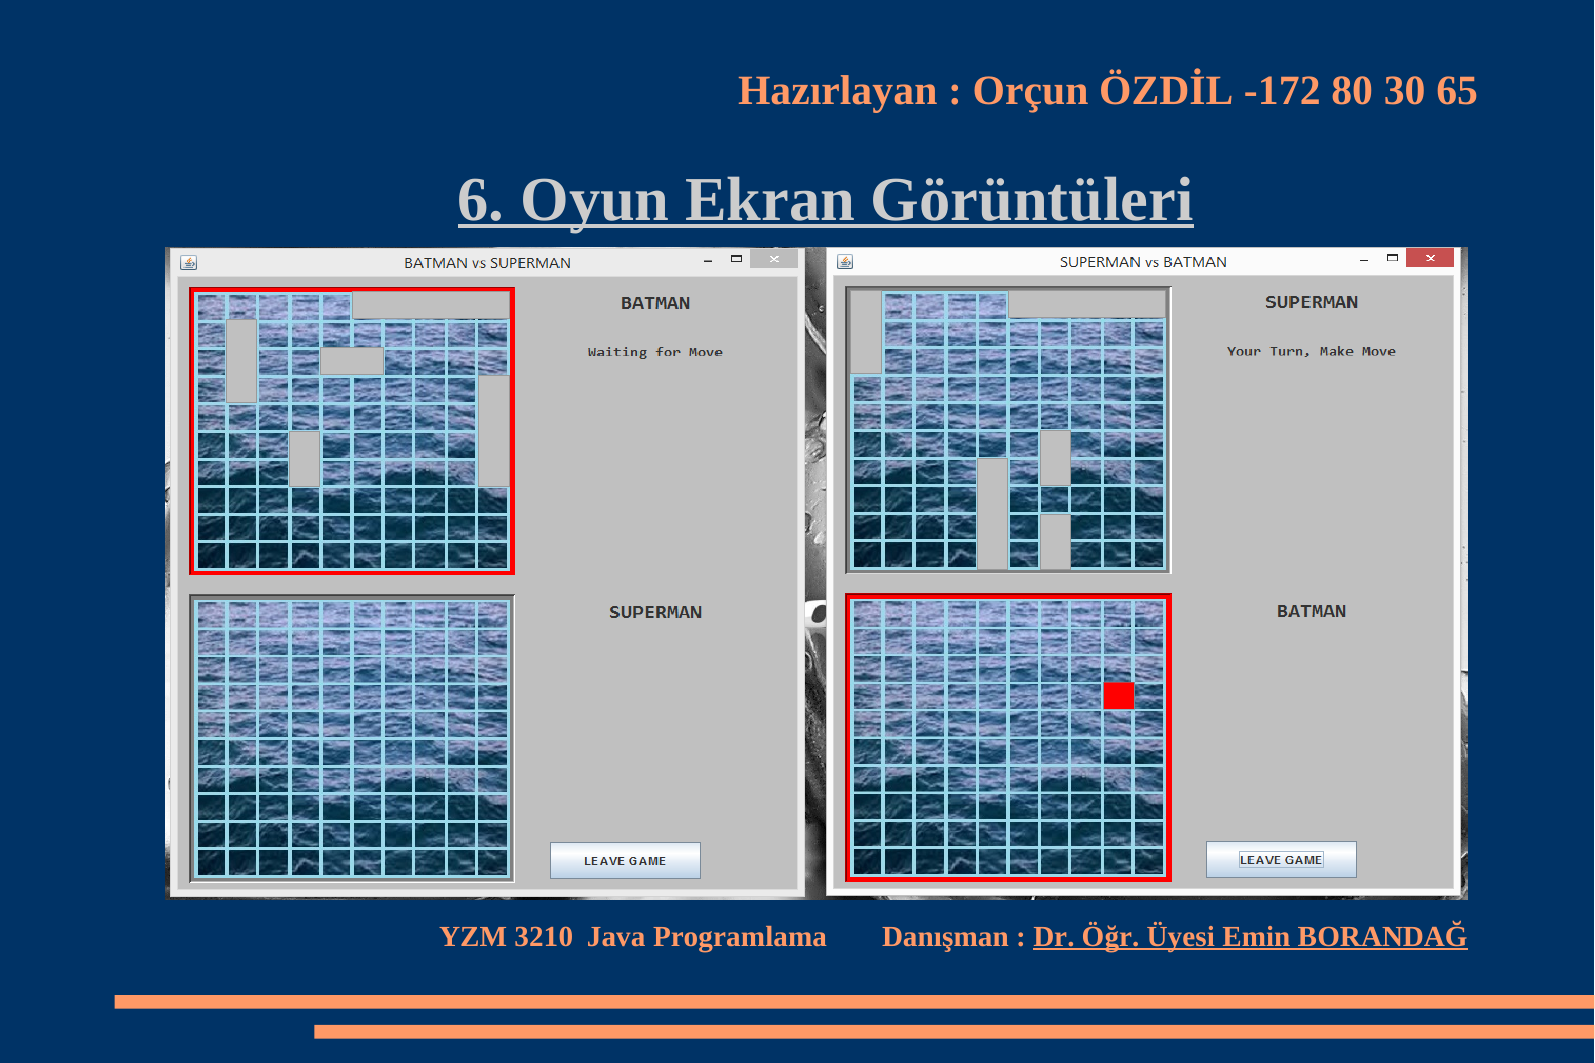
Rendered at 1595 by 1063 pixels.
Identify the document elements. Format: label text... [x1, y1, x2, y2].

title Hazırlayan : Orçun ÖZDİL -172 80 30 65 [117, 39, 1479, 142]
subtitle 6. Oyun Ekran Görüntüleri [129, 138, 1501, 331]
picture [165, 247, 1468, 900]
title YZM 3210 Java Programlama Danışman : Dr. Öğr. Üyesi Emin BORANDAĞ [106, 885, 1468, 988]
